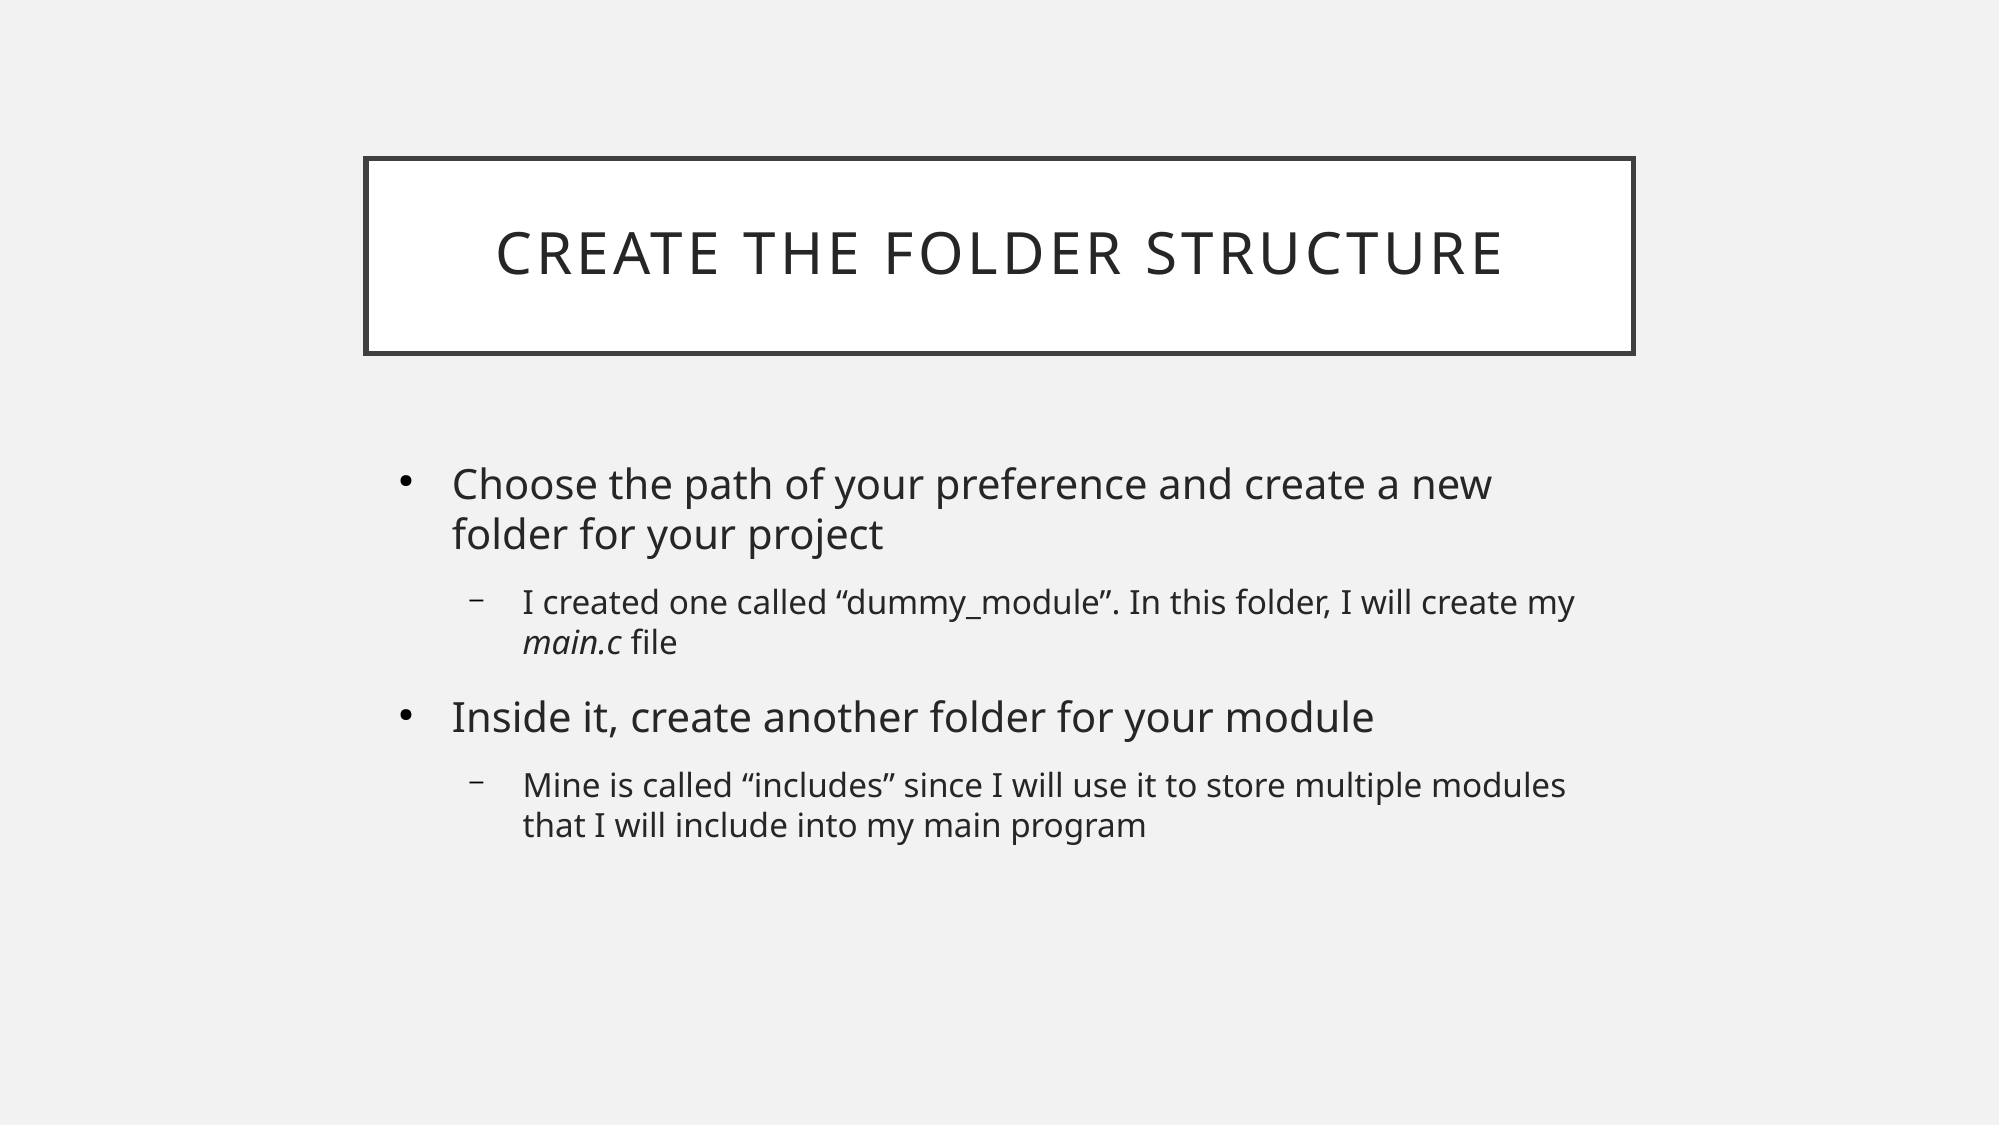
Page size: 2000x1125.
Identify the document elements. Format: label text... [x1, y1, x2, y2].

title Create the folder structure [365, 158, 1634, 354]
list Choose the path of your preference and create a new folder for your project I created one called “dummy_module”. In this folder, I will create my main.c file Inside it, create another folder for your module Mine is called “includes” since I will use it to store multiple modules that I will include into my main program [365, 450, 1634, 901]
